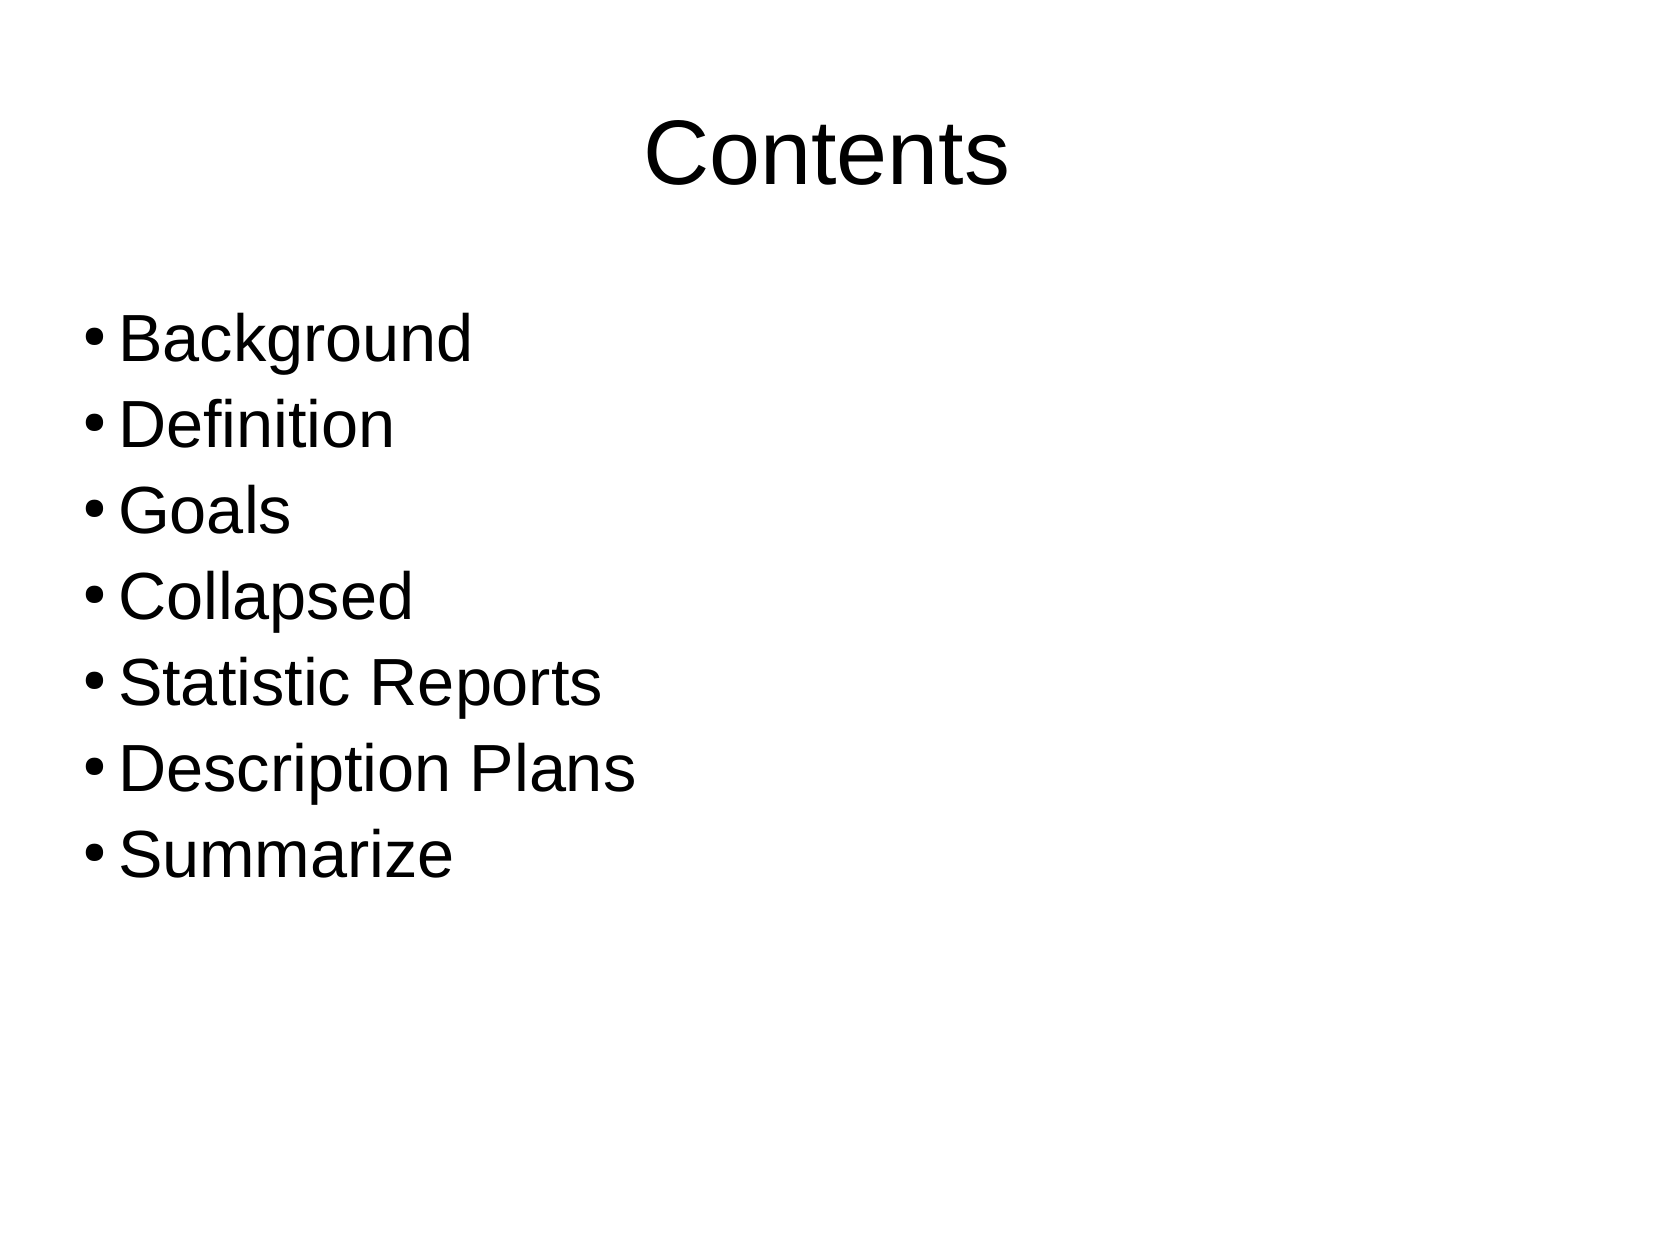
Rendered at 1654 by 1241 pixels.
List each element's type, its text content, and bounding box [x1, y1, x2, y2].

subtitle Background Definition Goals Collapsed Statistic Reports Description Plans Summarize [82, 290, 1565, 1009]
title Contents [82, 49, 1571, 257]
